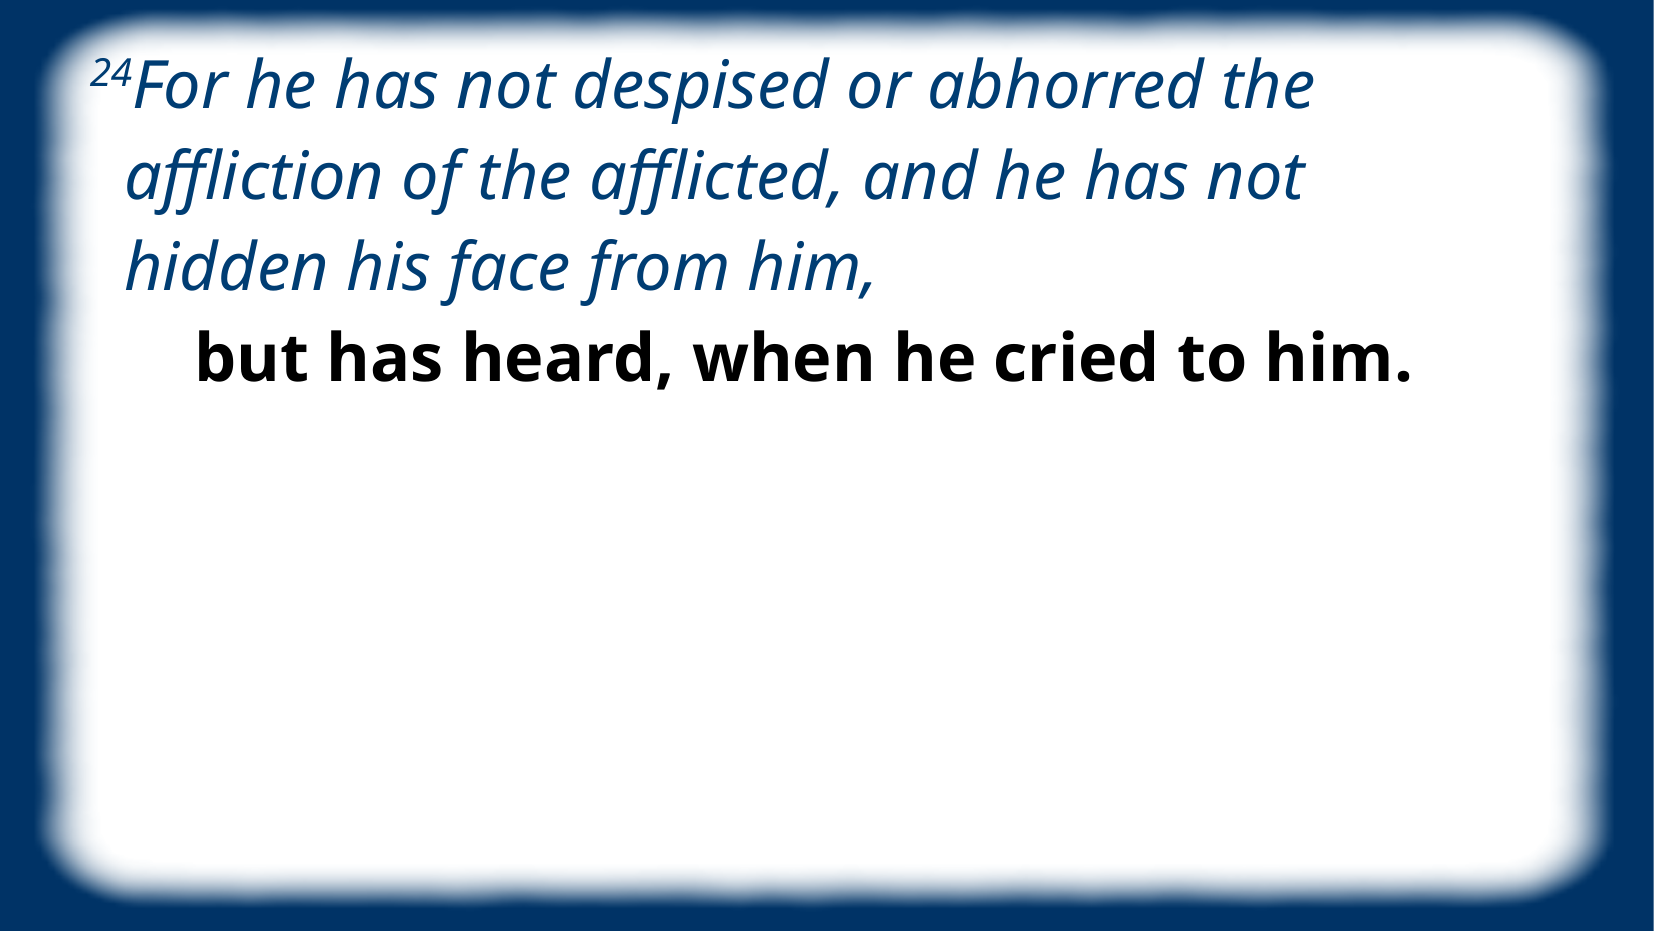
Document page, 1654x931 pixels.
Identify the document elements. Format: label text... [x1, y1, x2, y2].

text_box 24For he has not despised or abhorred the affliction of the afflicted, and he has not hidden his face from him, but has heard, when he cried to him. [75, 30, 1576, 400]
picture [0, 0, 1654, 931]
